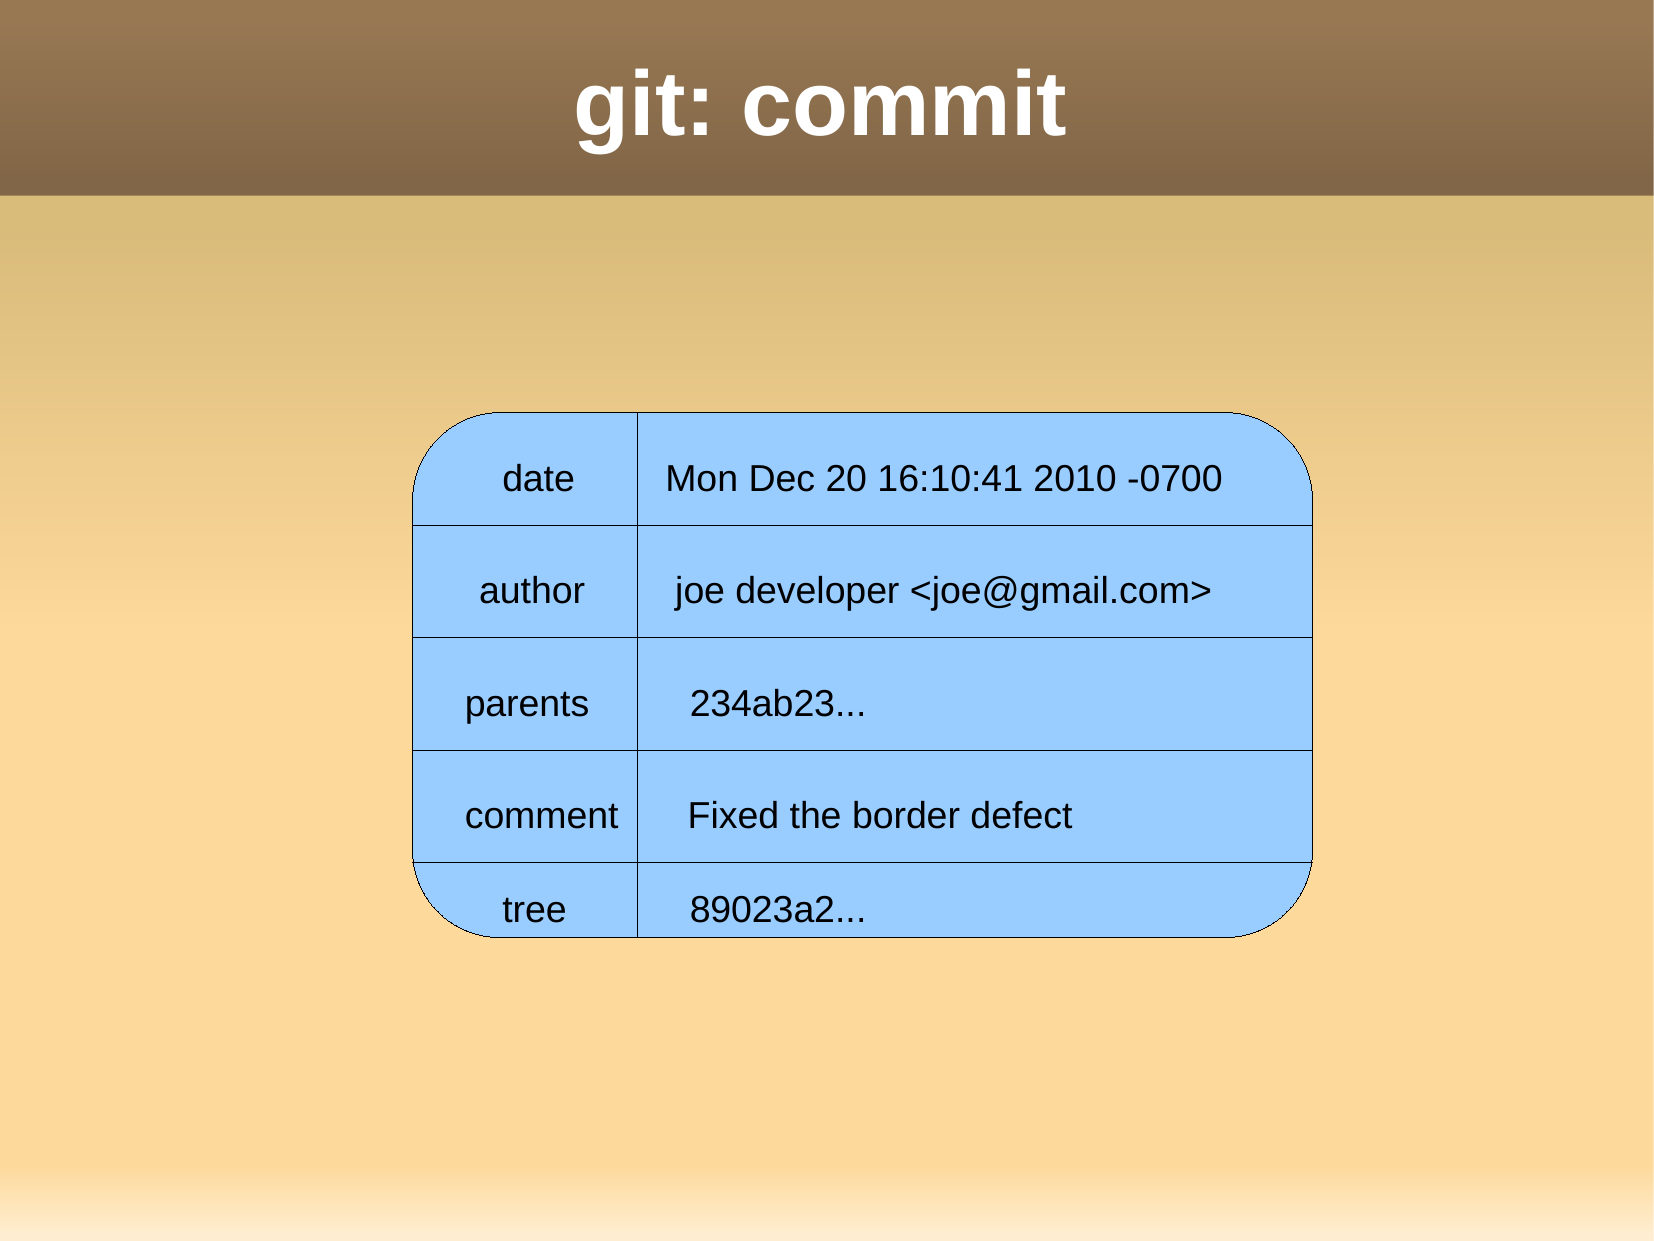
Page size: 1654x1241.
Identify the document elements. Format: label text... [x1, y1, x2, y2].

text_box [413, 863, 637, 938]
text_box [412, 751, 637, 862]
text_box [638, 863, 1312, 938]
text_box [638, 638, 1313, 750]
text_box author [464, 562, 601, 620]
text_box joe developer <joe@gmail.com> [660, 562, 1238, 620]
text_box [412, 412, 637, 525]
text_box [638, 412, 1313, 525]
text_box [638, 751, 1313, 862]
text_box parents [450, 675, 605, 732]
text_box 89023a2... [675, 880, 882, 938]
title git: commit [76, 7, 1565, 200]
text_box [638, 526, 1313, 637]
text_box [412, 526, 637, 637]
text_box comment [450, 787, 634, 845]
text_box Mon Dec 20 16:10:41 2010 -0700 [650, 450, 1238, 507]
picture [0, 0, 1654, 1241]
text_box tree [487, 880, 582, 938]
text_box 234ab23... [675, 675, 882, 732]
text_box Fixed the border defect [672, 787, 1088, 845]
text_box date [487, 450, 590, 507]
text_box [412, 638, 637, 750]
